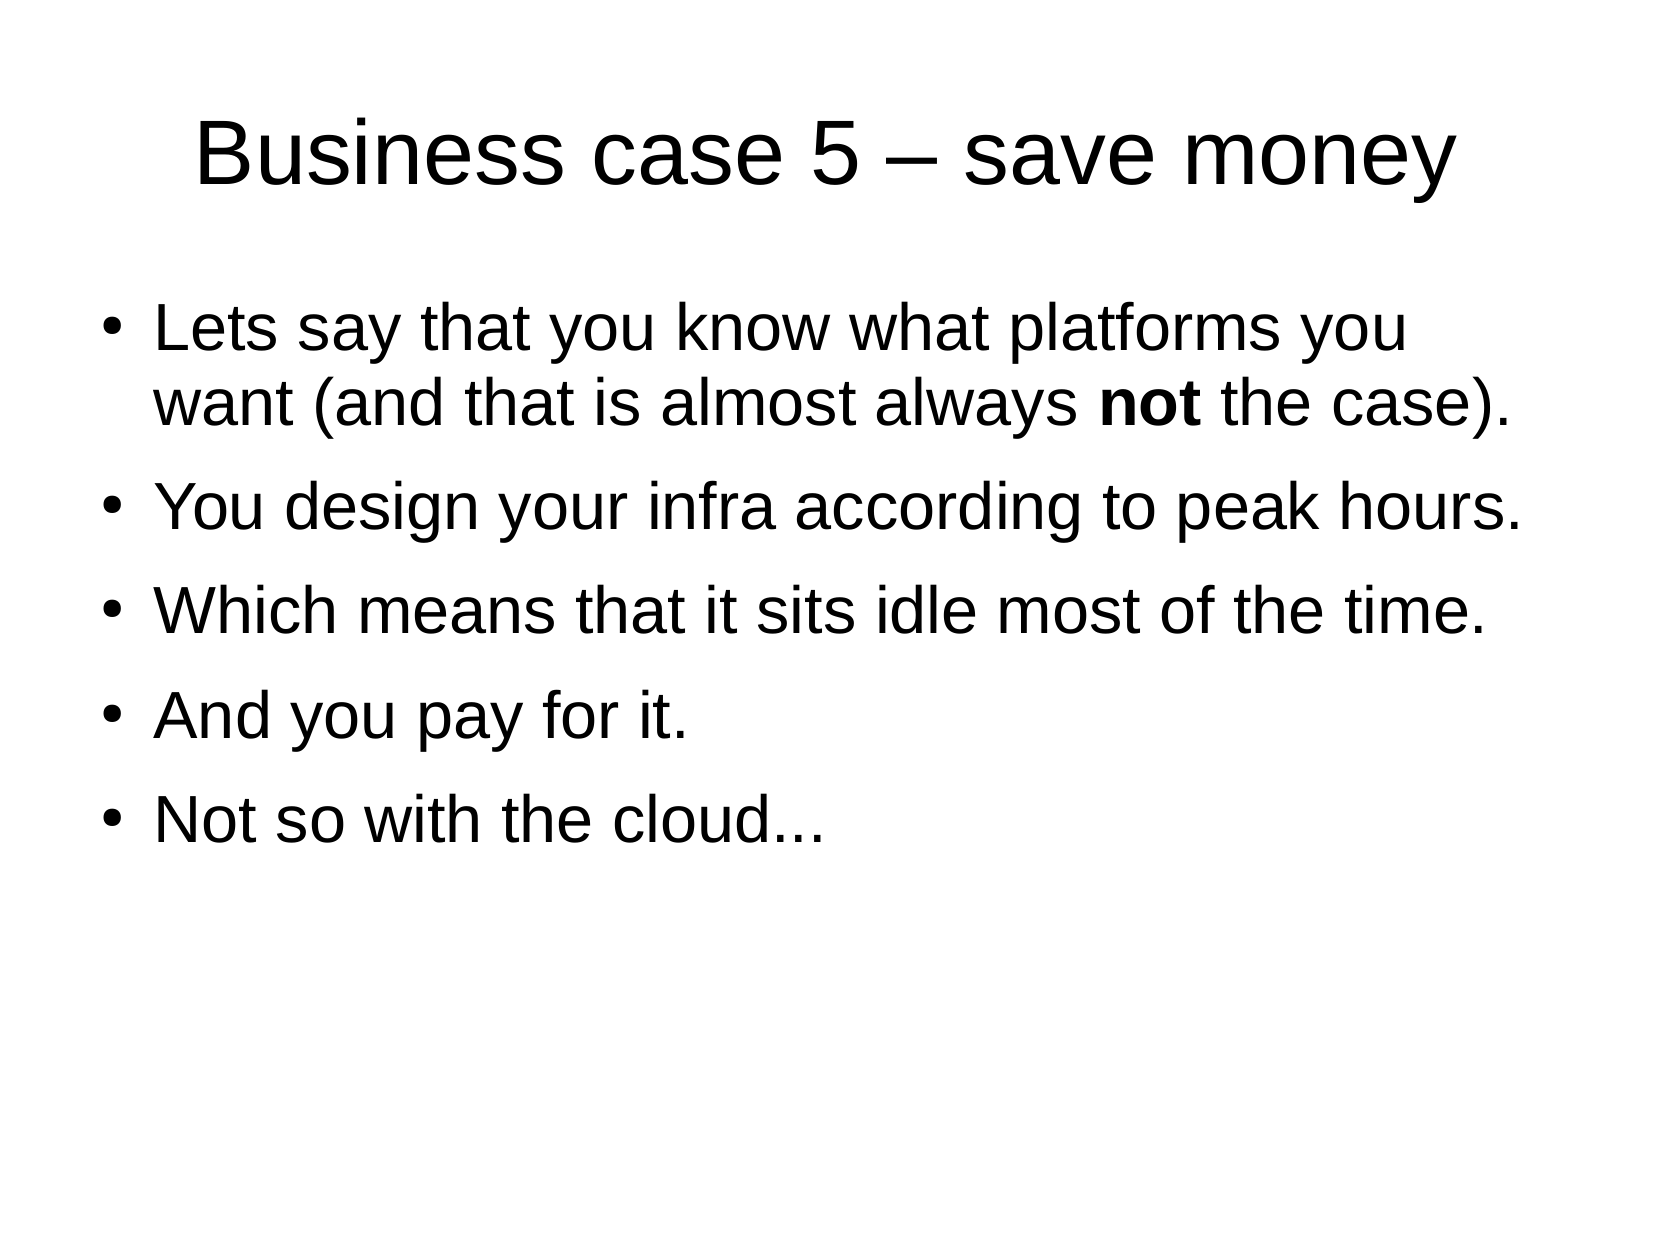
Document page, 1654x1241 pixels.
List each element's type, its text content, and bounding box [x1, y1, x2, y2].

title Business case 5 – save money [82, 49, 1571, 257]
list Lets say that you know what platforms you want (and that is almost always not the case). You design your infra according to peak hours. Which means that it sits idle most of the time. And you pay for it. Not so with the cloud... [82, 290, 1538, 1010]
